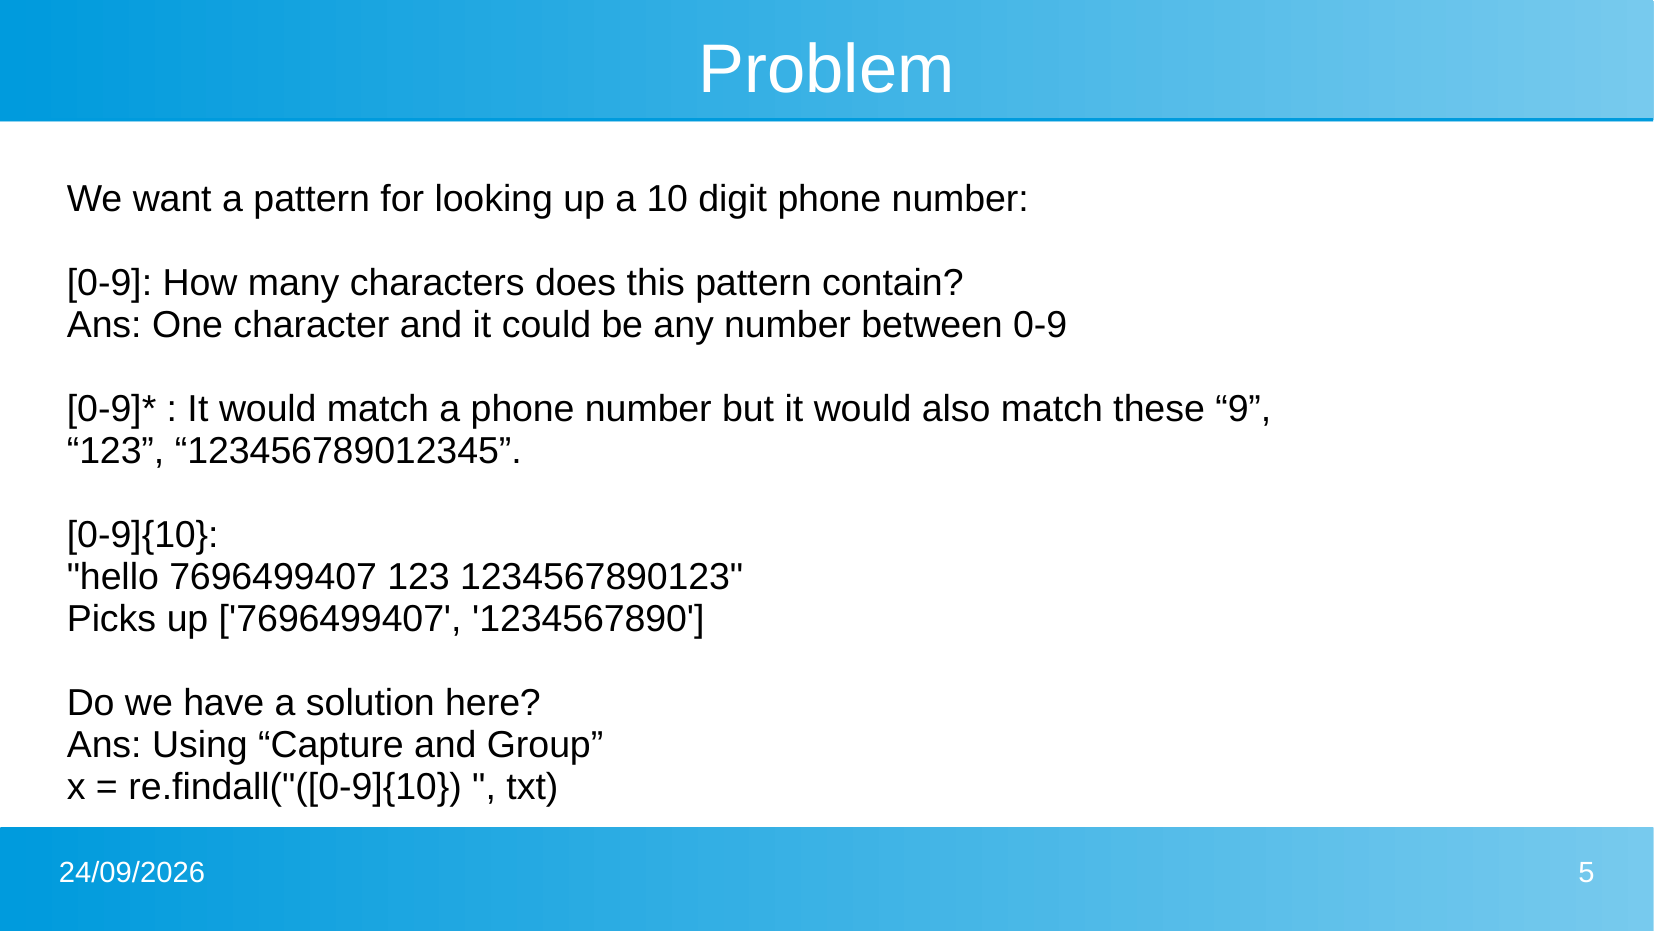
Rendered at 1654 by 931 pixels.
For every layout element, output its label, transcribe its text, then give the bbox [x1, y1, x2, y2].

title Problem [59, 29, 1595, 108]
text_box We want a pattern for looking up a 10 digit phone number: [0-9]: How many characters does this pattern contain? Ans: One character and it could be any number between 0-9 [0-9]* : It would match a phone number but it would also match these “9”, “123”, “123456789012345”. [0-9]{10}: "hello 7696499407 123 1234567890123" Picks up ['7696499407', '1234567890'] Do we have a solution here? Ans: Using “Capture and Group” x = re.findall("([0-9]{10}) ", txt) [52, 169, 1334, 815]
